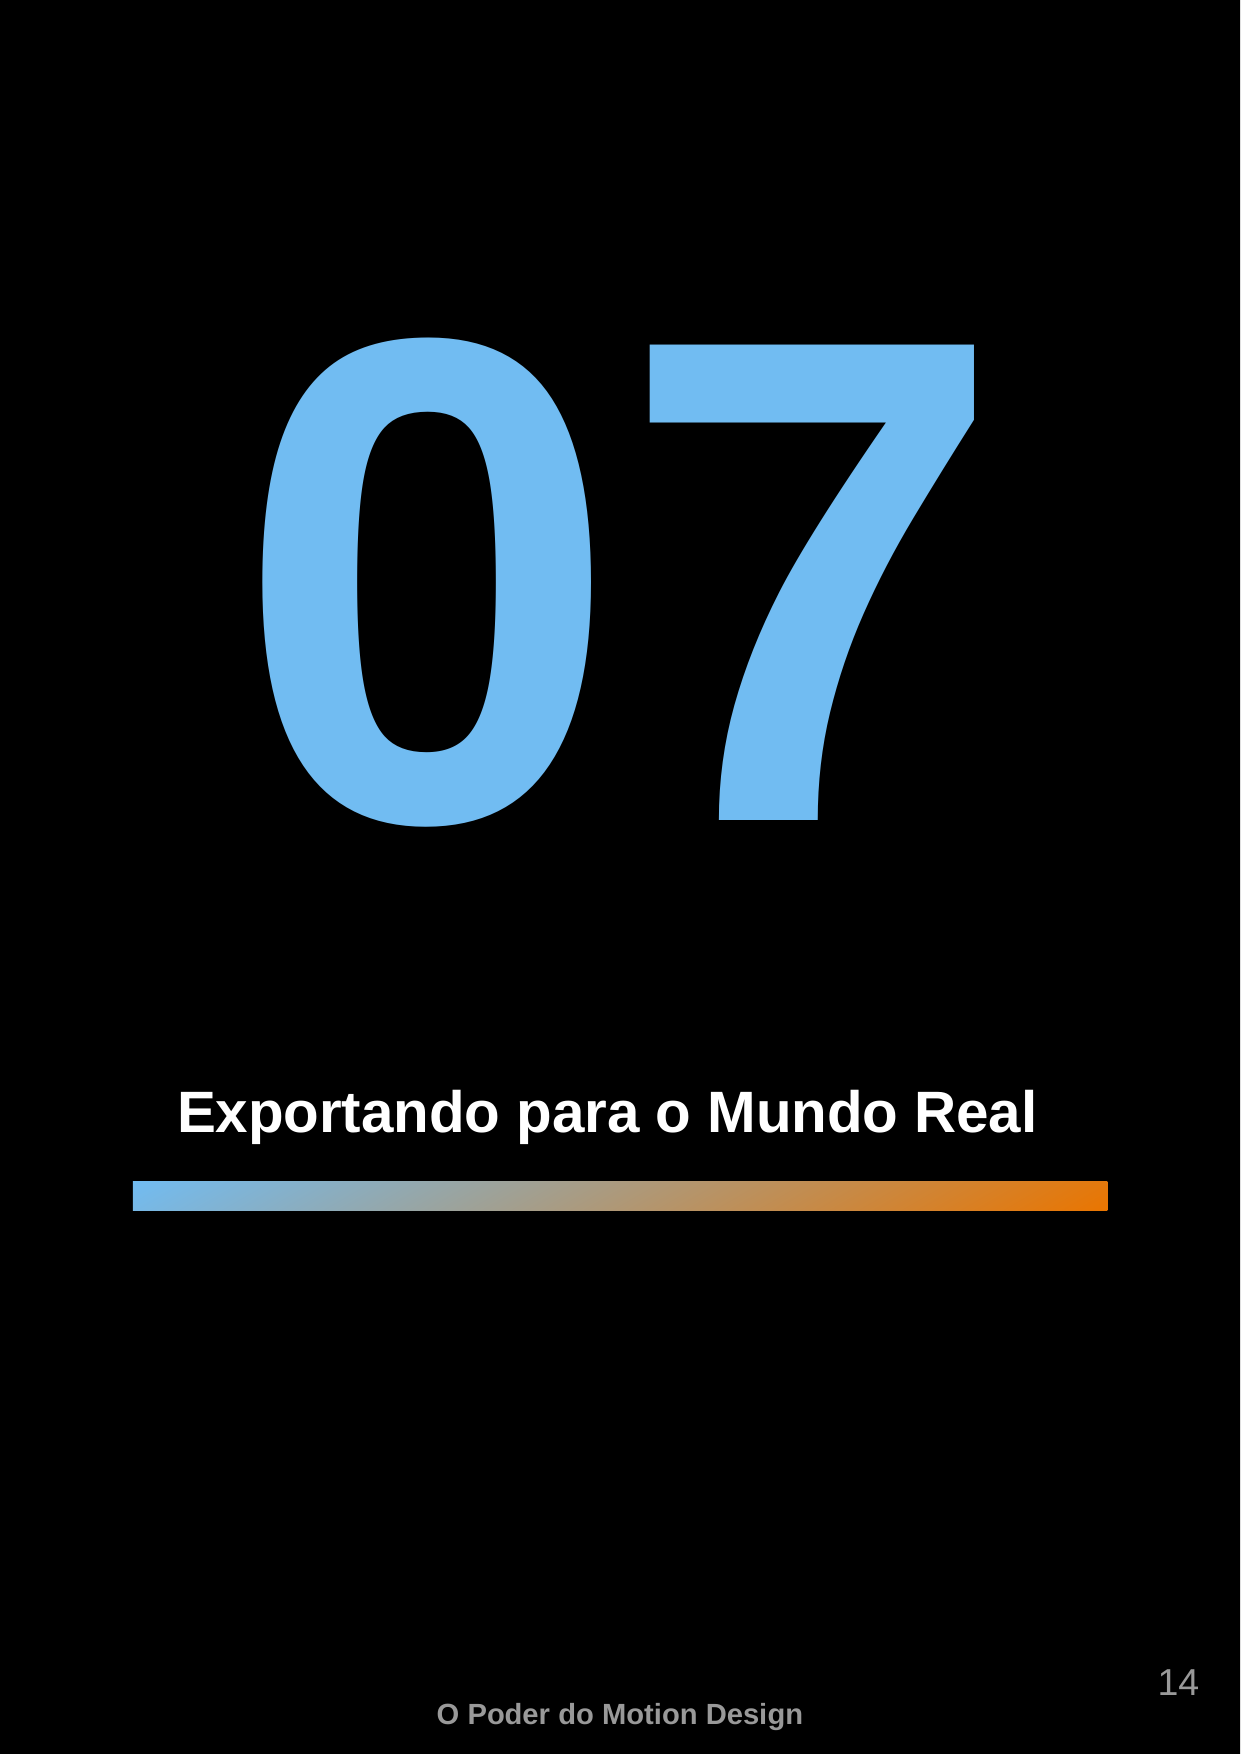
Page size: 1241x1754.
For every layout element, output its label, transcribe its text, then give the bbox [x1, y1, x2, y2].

text_box 07 [221, 187, 1020, 975]
text_box Exportando para o Mundo Real [162, 1072, 1078, 1153]
text_box O Poder do Motion Design [421, 1690, 819, 1739]
text_box [0, 0, 1241, 1754]
text_box 14 [1142, 1653, 1215, 1711]
